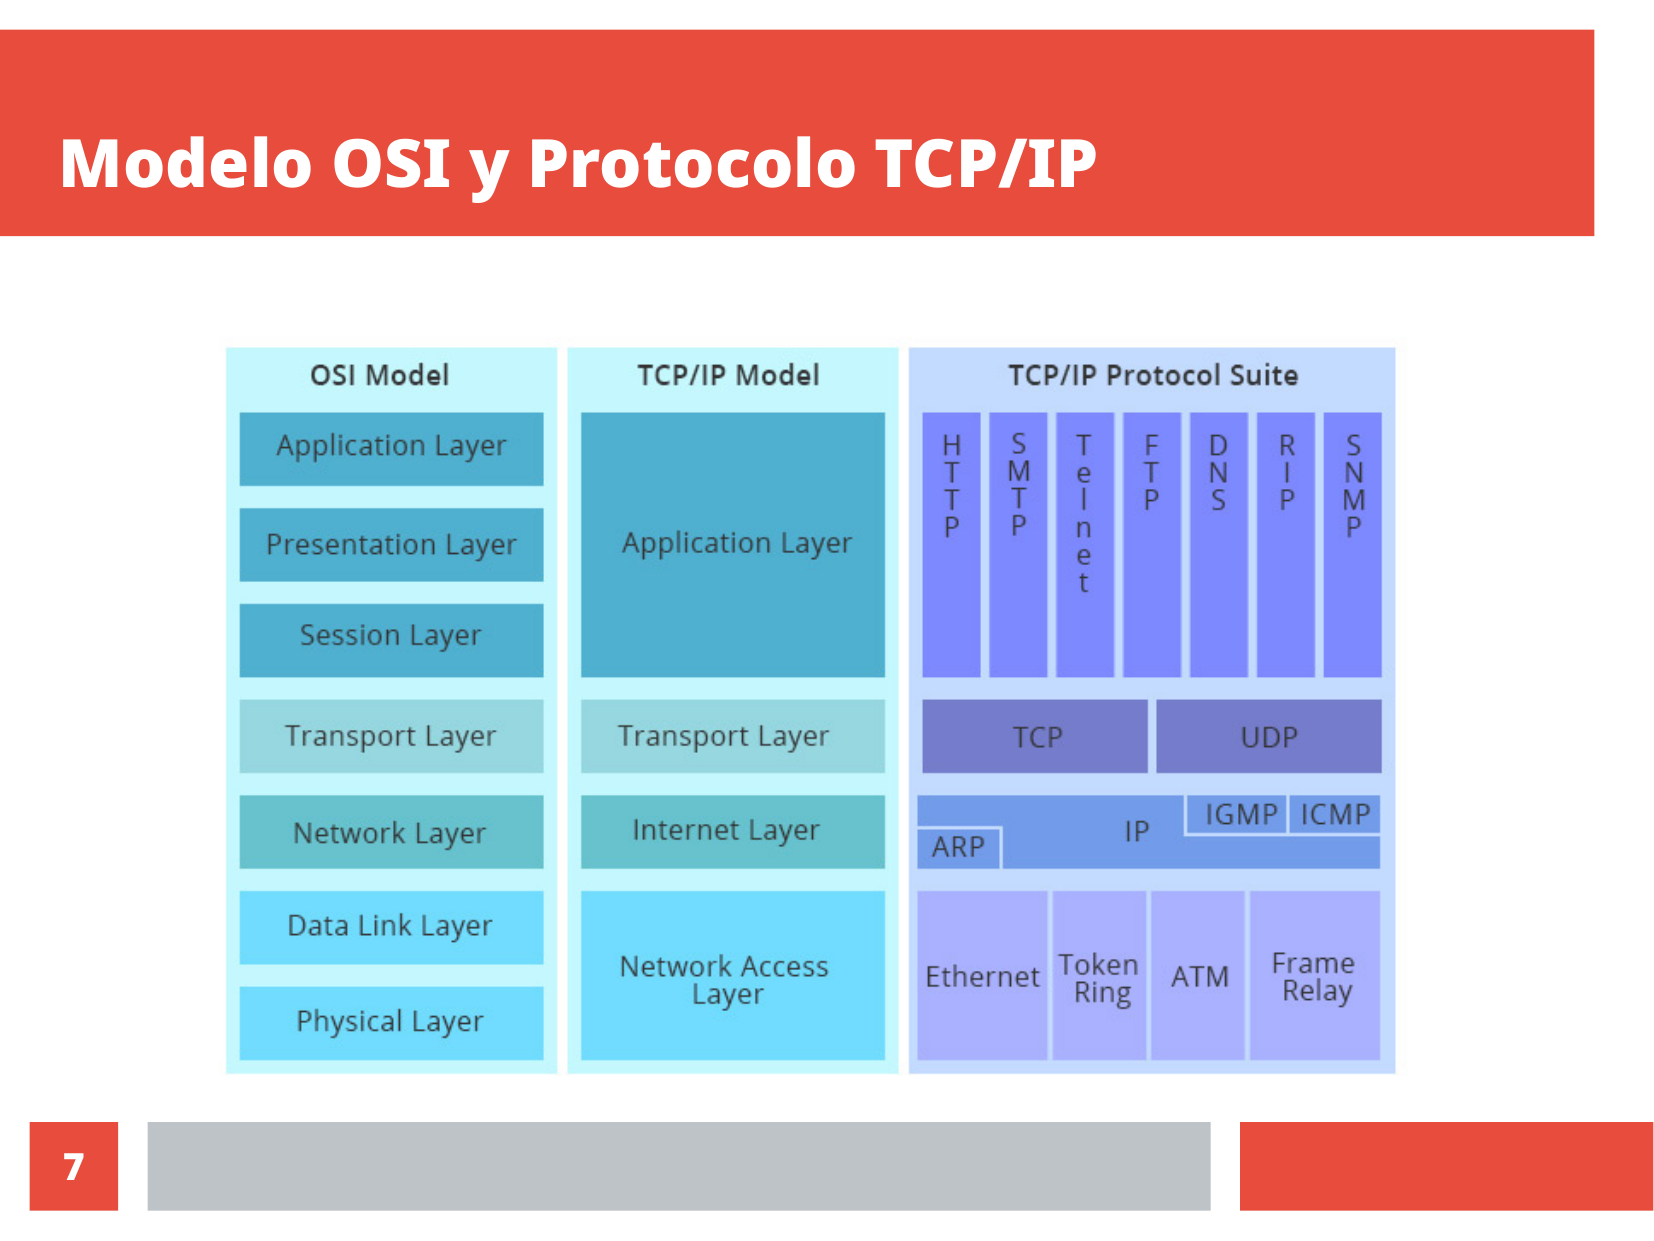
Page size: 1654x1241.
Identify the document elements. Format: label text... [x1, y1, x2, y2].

picture [206, 324, 1418, 1093]
title Modelo OSI y Protocolo TCP/IP [59, 59, 1595, 207]
